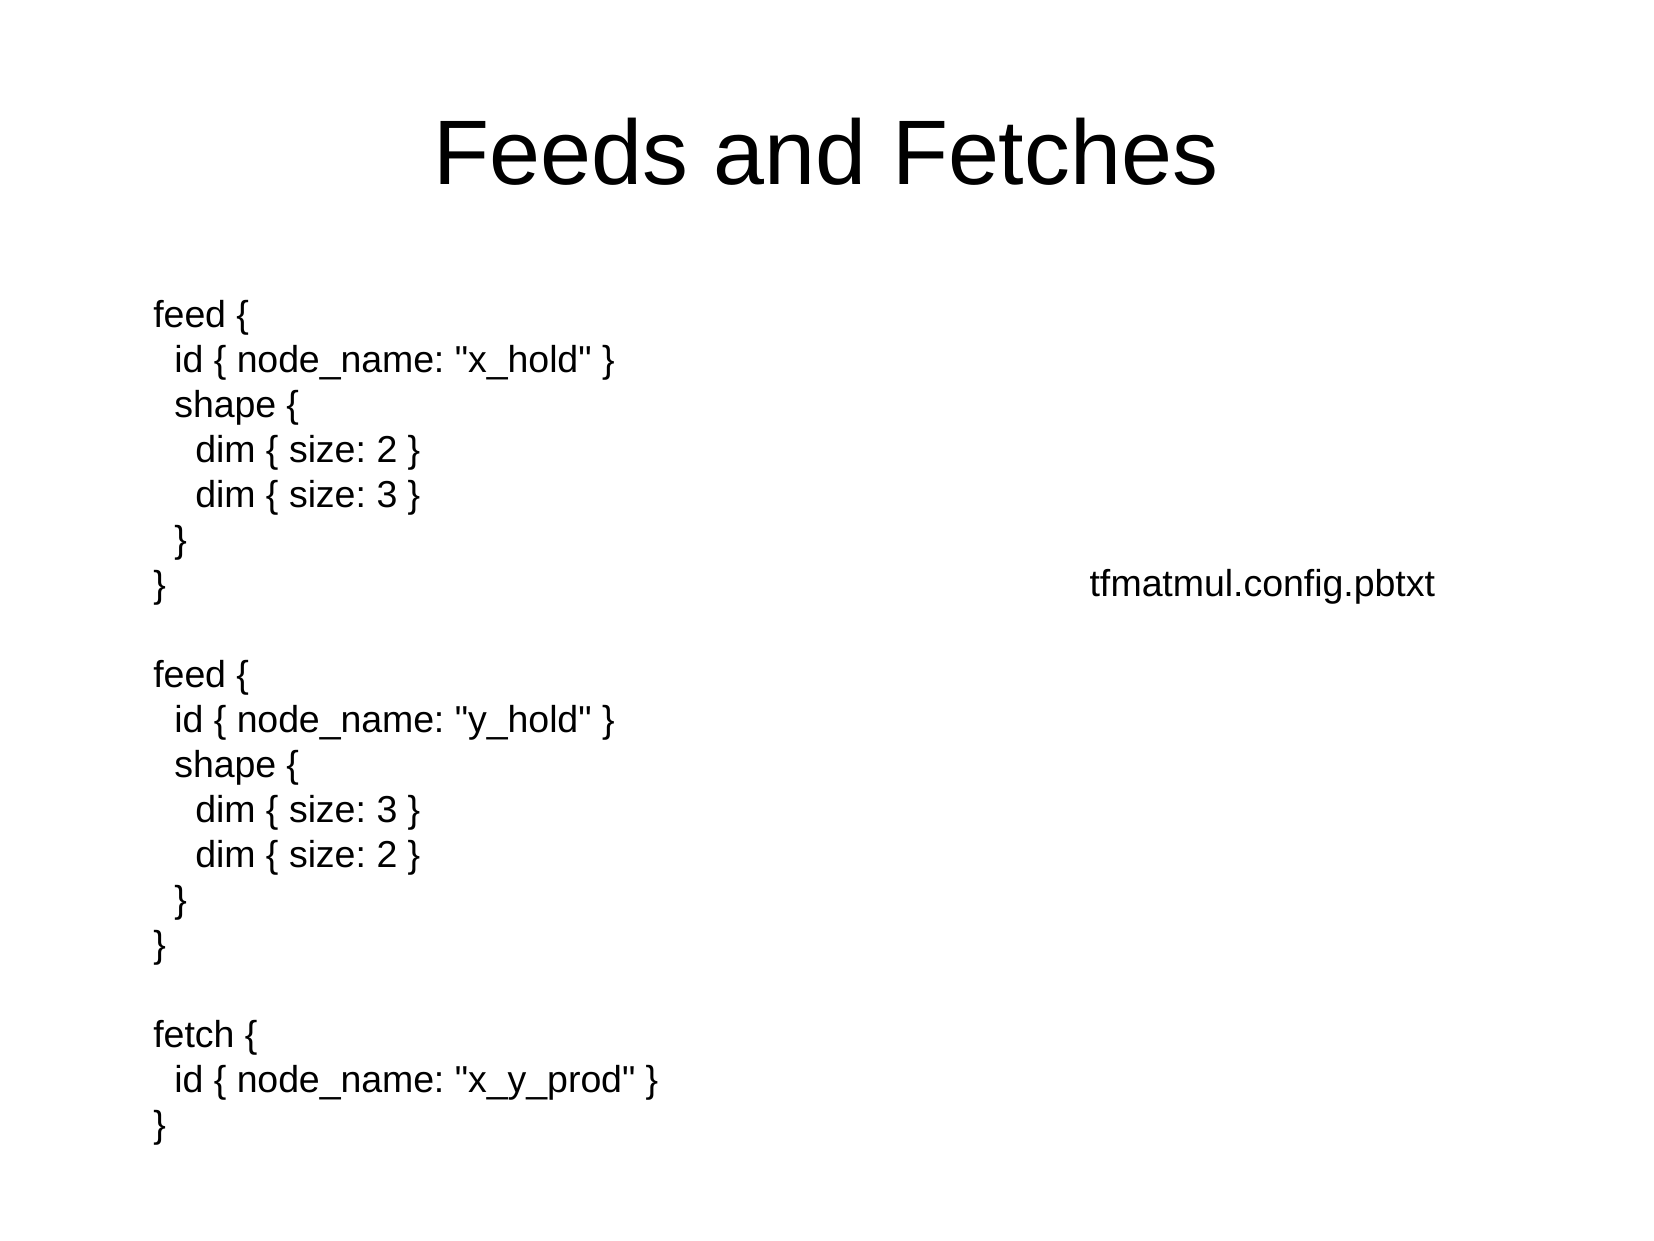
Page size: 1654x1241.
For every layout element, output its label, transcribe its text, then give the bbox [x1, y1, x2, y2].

text_box feed { id { node_name: "x_hold" } shape { dim { size: 2 } dim { size: 3 } } } feed { id { node_name: "y_hold" } shape { dim { size: 3 } dim { size: 2 } } } fetch { id { node_name: "x_y_prod" } } [82, 290, 1571, 1010]
text_box tfmatmul.config.pbtxt [1074, 555, 1477, 612]
title Feeds and Fetches [82, 49, 1571, 257]
